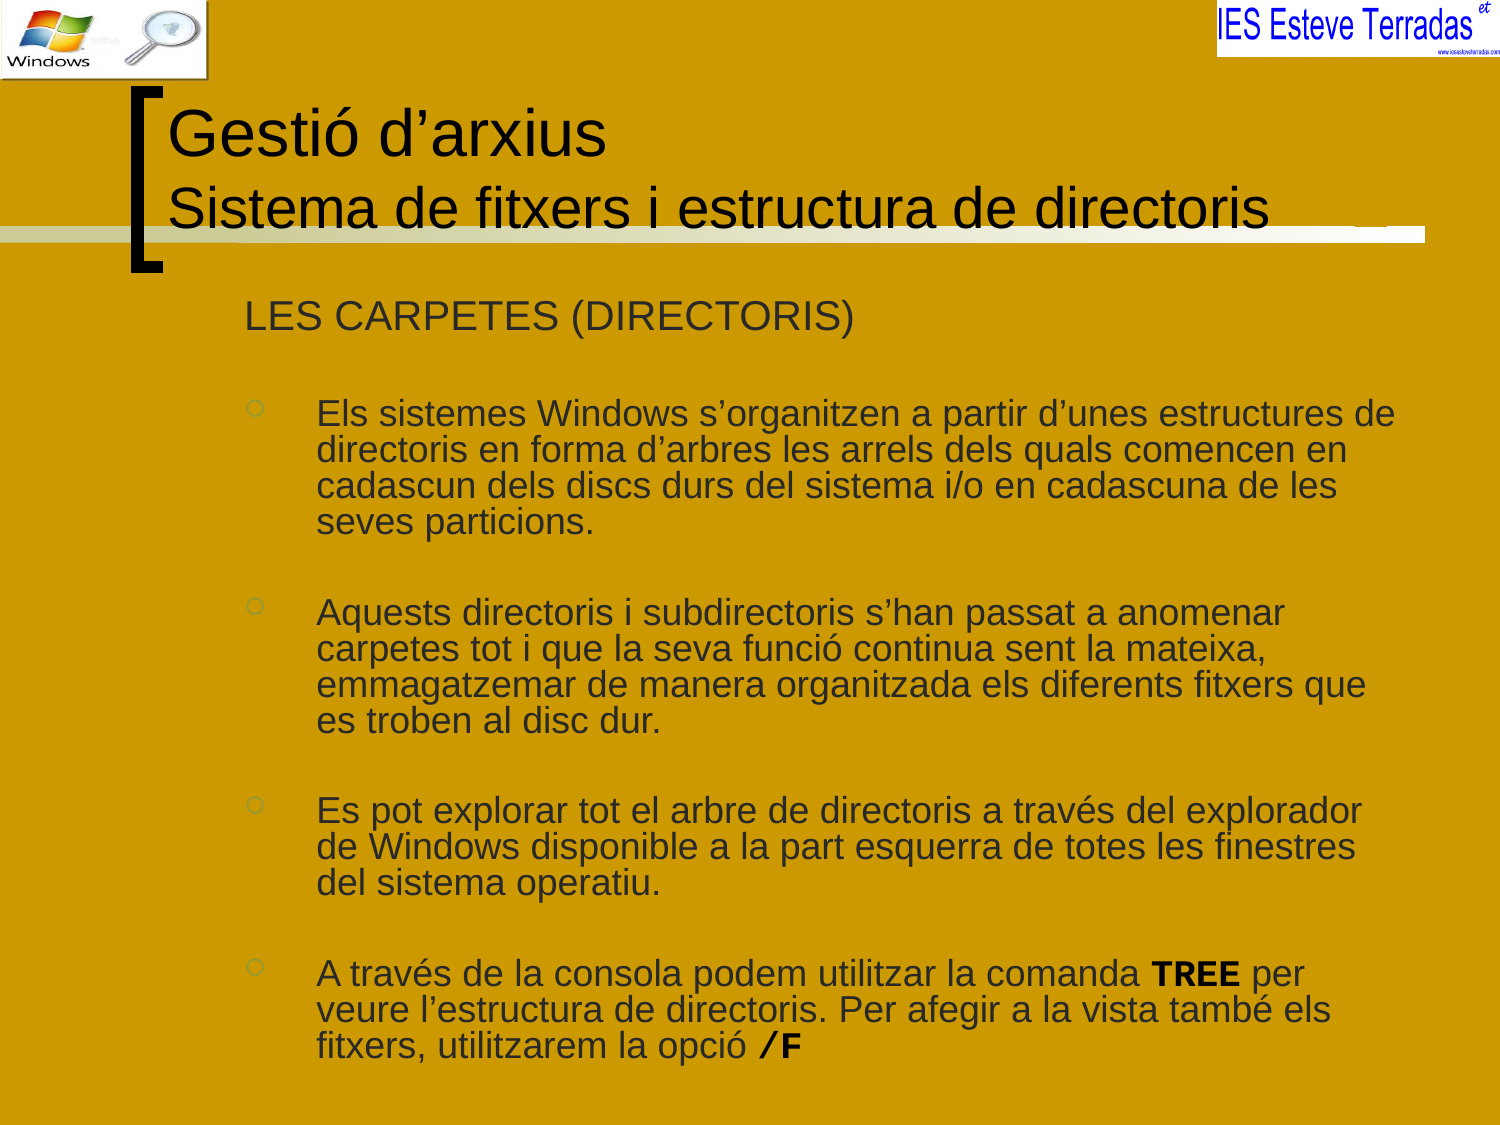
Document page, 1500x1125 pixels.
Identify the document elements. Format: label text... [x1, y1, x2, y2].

title Gestió d’arxius Sistema de fitxers i estructura de directoris [152, 15, 1328, 248]
picture [0, 0, 207, 79]
list LES CARPETES (DIRECTORIS) Els sistemes Windows s’organitzen a partir d’unes estructures de directoris en forma d’arbres les arrels dels quals comencen en cadascun dels discs durs del sistema i/o en cadascuna de les seves particions. Aquests directoris i subdirectoris s’han passat a anomenar carpetes tot i que la seva funció continua sent la mateixa, emmagatzemar de manera organitzada els diferents fitxers que es troben al disc dur. Es pot explorar tot el arbre de directoris a través del explorador de Windows disponible a la part esquerra de totes les finestres del sistema operatiu. A través de la consola podem utilitzar la comanda TREE per veure l’estructura de directoris. Per afegir a la vista també els fitxers, utilitzarem la opció /F [155, 290, 1413, 1094]
picture [1217, 0, 1500, 57]
